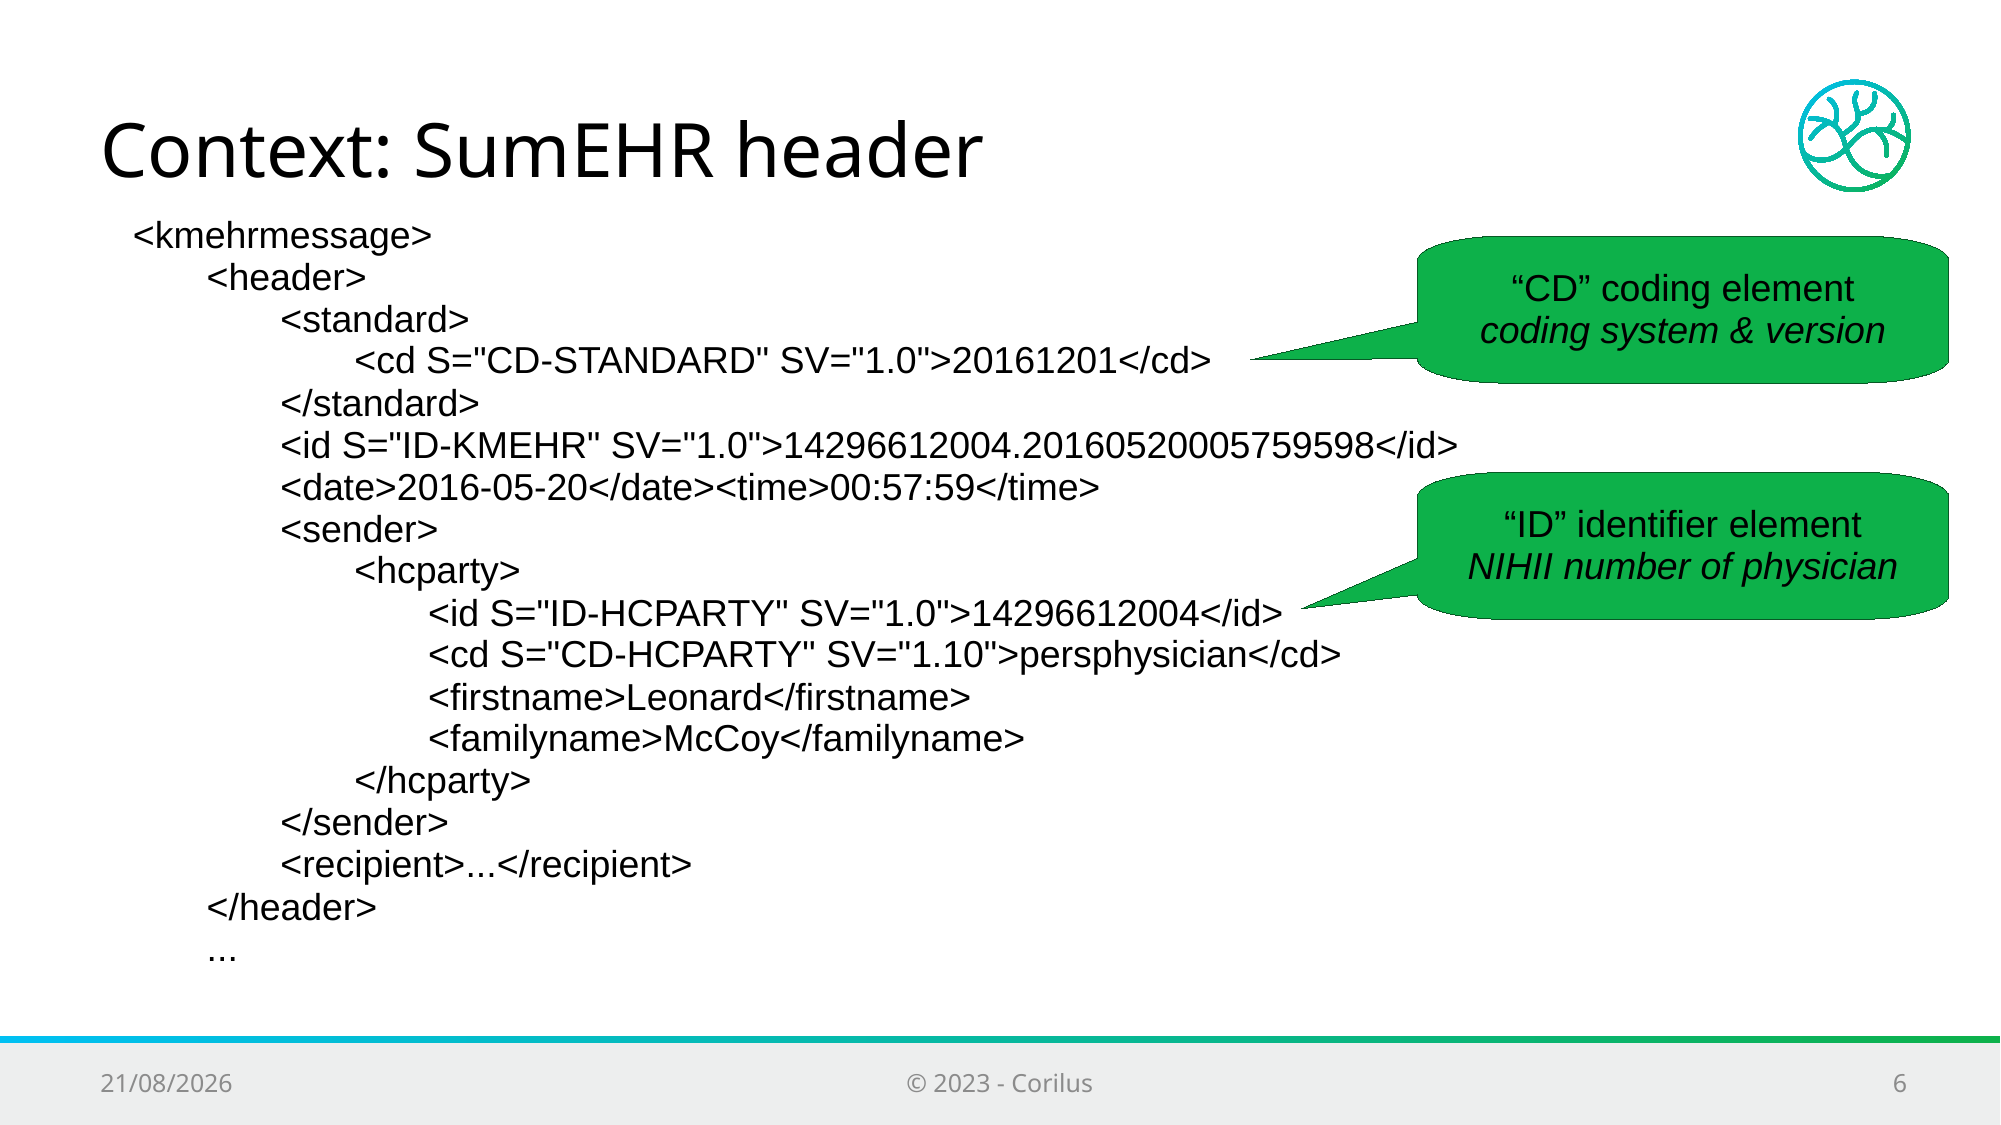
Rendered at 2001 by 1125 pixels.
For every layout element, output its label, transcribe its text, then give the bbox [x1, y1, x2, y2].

text_box “CD” coding element coding system & version [1250, 236, 1949, 384]
text_box “ID” identifier element NIHII number of physician [1301, 472, 1949, 620]
text_box <kmehrmessage> <header> <standard> <cd S="CD-STANDARD" SV="1.0">20161201</cd> </standard> <id S="ID-KMEHR" SV="1.0">14296612004.20160520005759598</id> <date>2016-05-20</date><time>00:57:59</time> <sender> <hcparty> <id S="ID-HCPARTY" SV="1.0">14296612004</id> <cd S="CD-HCPARTY" SV="1.10">persphysician</cd> <firstname>Leonard</firstname> <familyname>McCoy</familyname> </hcparty> </sender> <recipient>...</recipient> </header> ... [118, 206, 1894, 978]
title Context: SumEHR header [100, 59, 1908, 237]
